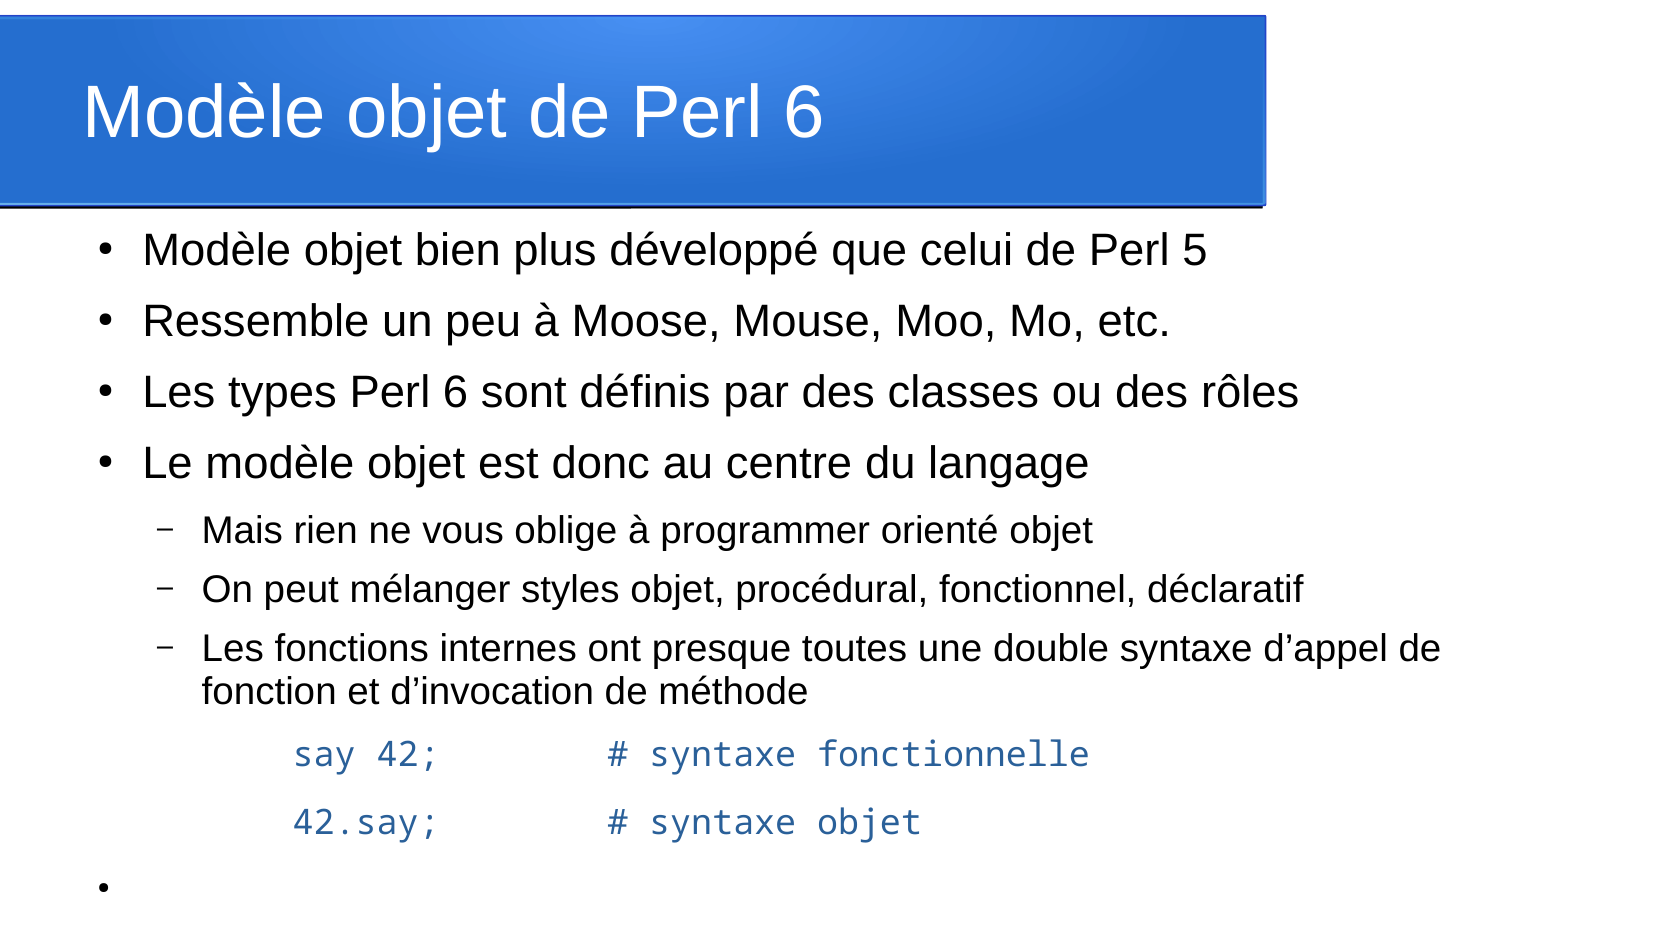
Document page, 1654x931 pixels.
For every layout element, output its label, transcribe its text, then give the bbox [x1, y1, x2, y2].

picture [0, 13, 1270, 212]
title Modèle objet de Perl 6 [82, 35, 1235, 189]
list Modèle objet bien plus développé que celui de Perl 5 Ressemble un peu à Moose, Mouse, Moo, Mo, etc. Les types Perl 6 sont définis par des classes ou des rôles Le modèle objet est donc au centre du langage Mais rien ne vous oblige à programmer orienté objet On peut mélanger styles objet, procédural, fonctionnel, déclaratif Les fonctions internes ont presque toutes une double syntaxe d’appel de fonction et d’invocation de méthode say 42; # syntaxe fonctionnelle 42.say; # syntaxe objet [82, 224, 1571, 851]
